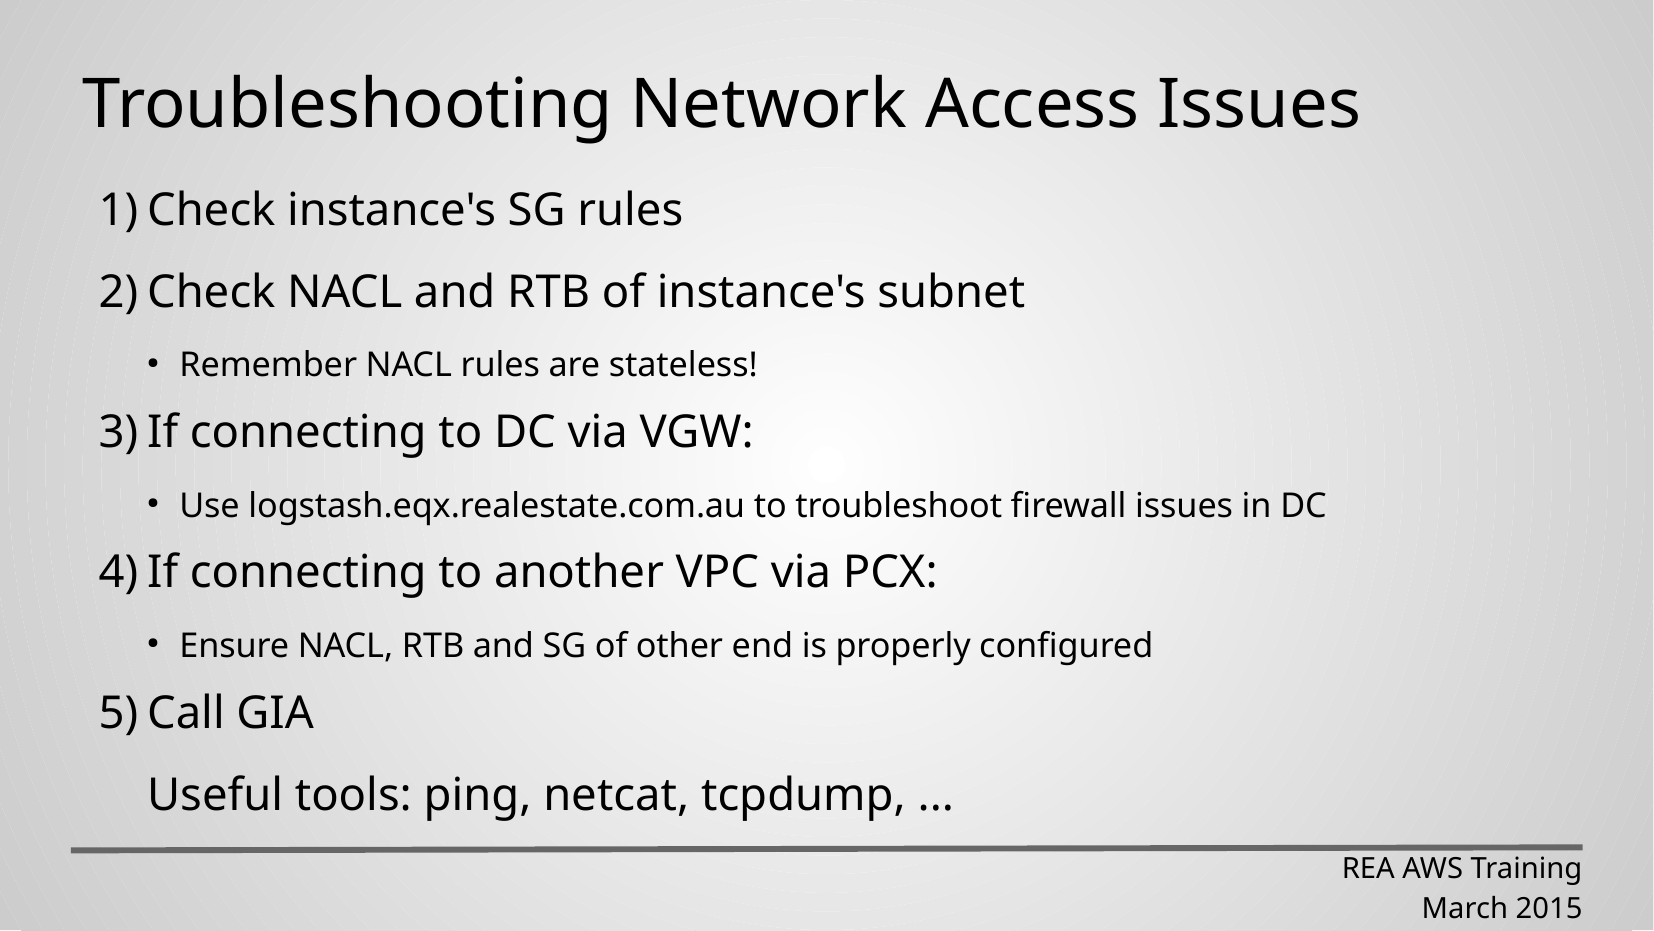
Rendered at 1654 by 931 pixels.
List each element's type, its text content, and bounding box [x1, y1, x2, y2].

title Troubleshooting Network Access Issues [82, 37, 1571, 166]
list Check instance's SG rules Check NACL and RTB of instance's subnet Remember NACL rules are stateless! If connecting to DC via VGW: Use logstash.eqx.realestate.com.au to troubleshoot firewall issues in DC If connecting to another VPC via PCX: Ensure NACL, RTB and SG of other end is properly configured Call GIA Useful tools: ping, netcat, tcpdump, ... [82, 176, 1571, 827]
